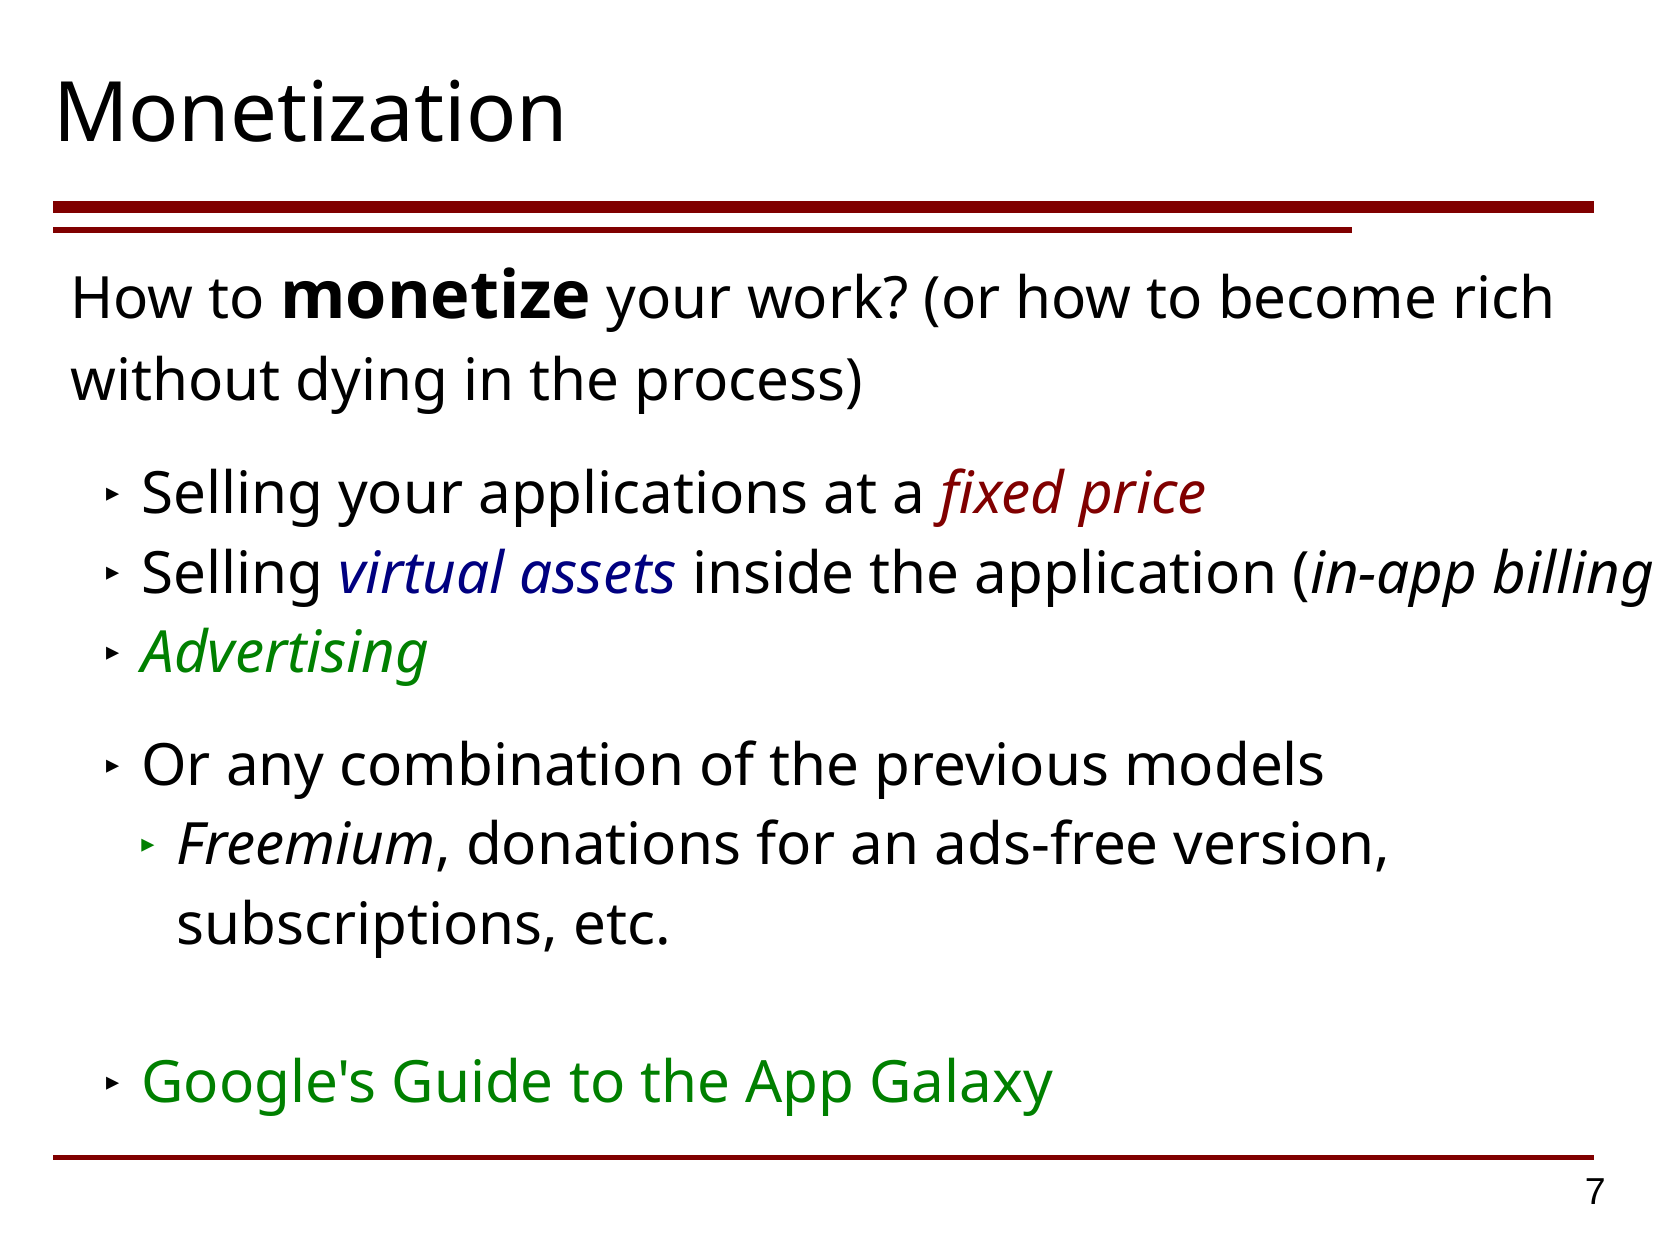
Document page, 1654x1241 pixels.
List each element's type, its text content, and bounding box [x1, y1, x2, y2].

text_box <number> [35, 1163, 1654, 1221]
text_box How to monetize your work? (or how to become rich without dying in the process) Selling your applications at a fixed price Selling virtual assets inside the application (in-app billing) Advertising Or any combination of the previous models Freemium, donations for an ads-free version, subscriptions, etc. Google's Guide to the App Galaxy [55, 240, 1632, 1114]
subtitle Monetization [53, 48, 1542, 172]
